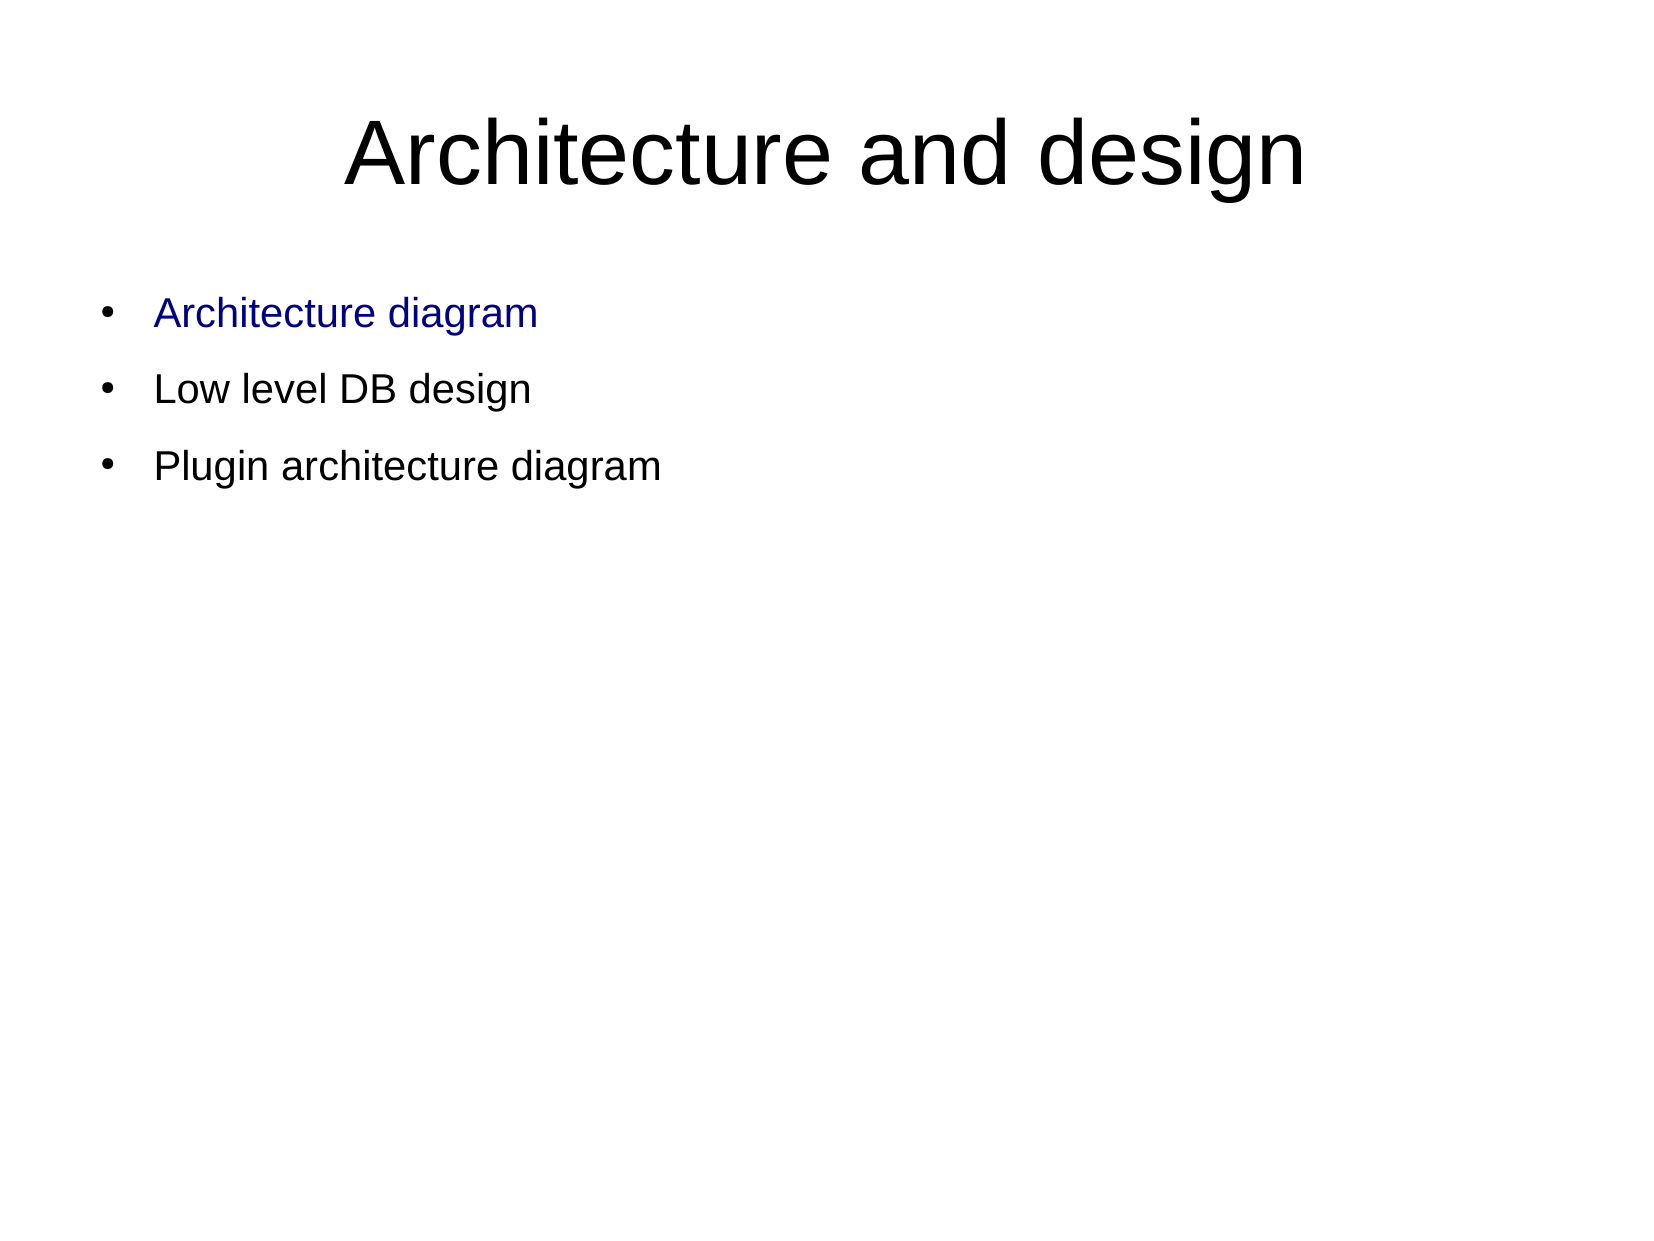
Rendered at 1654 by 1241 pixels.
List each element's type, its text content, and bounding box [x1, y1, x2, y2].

list Architecture diagram Low level DB design Plugin architecture diagram [82, 290, 1571, 1010]
title Architecture and design [82, 49, 1571, 257]
